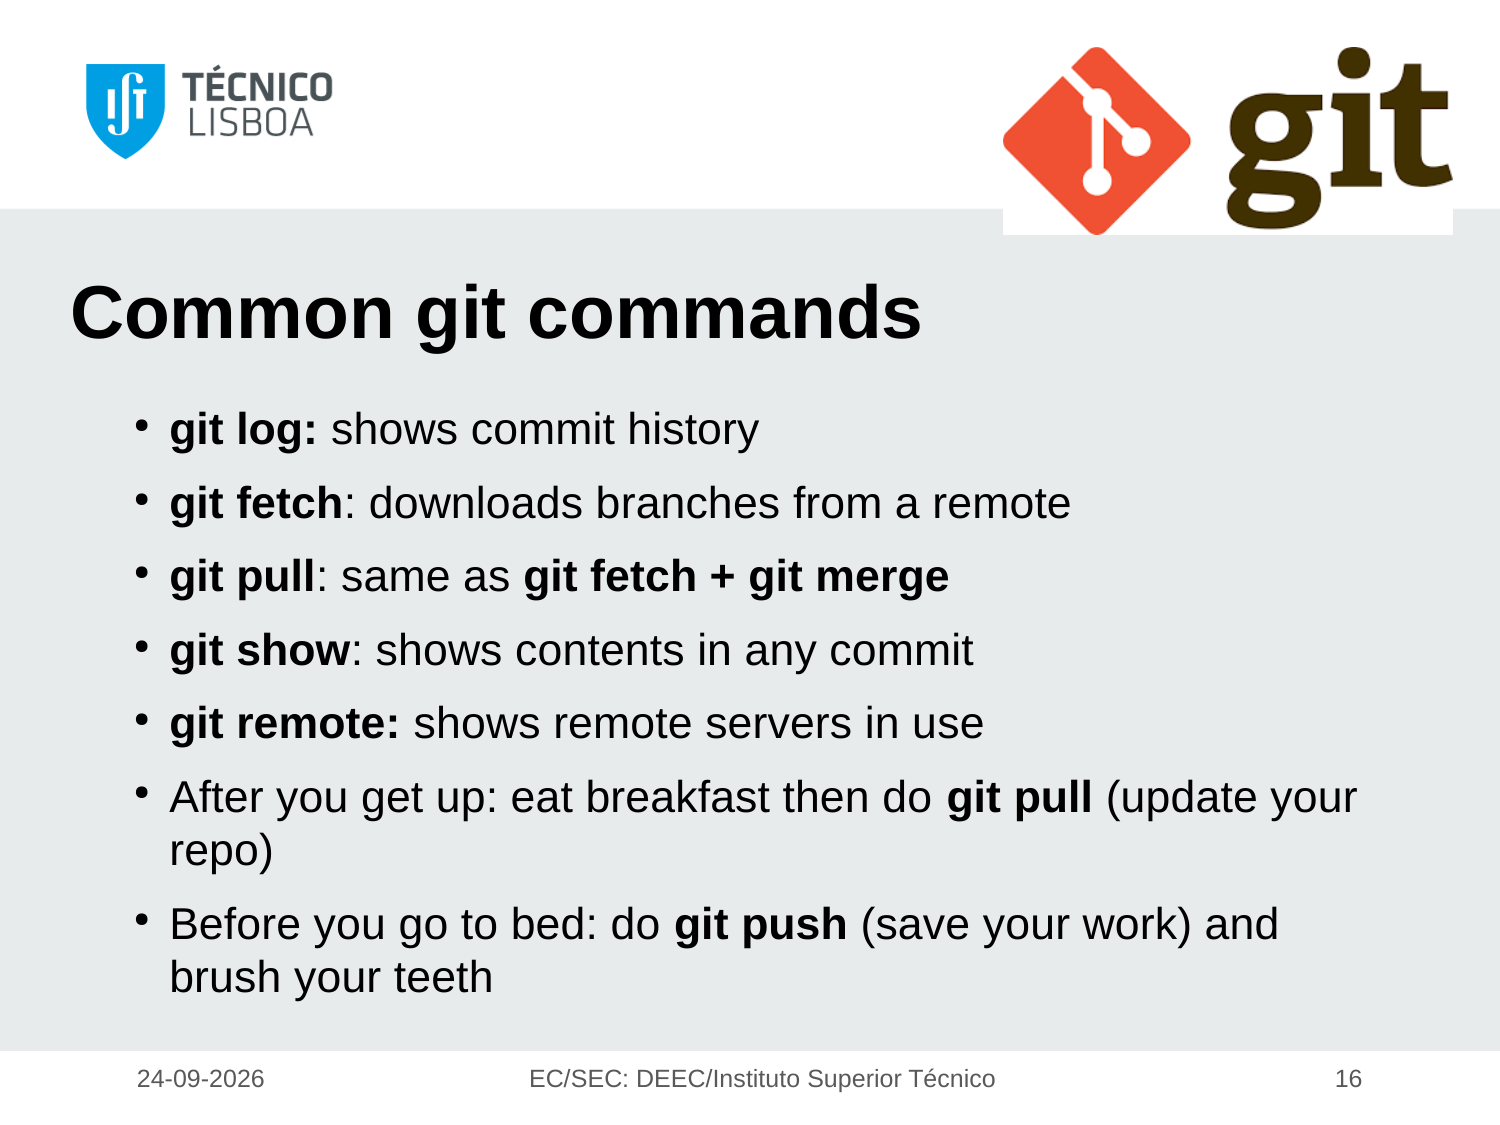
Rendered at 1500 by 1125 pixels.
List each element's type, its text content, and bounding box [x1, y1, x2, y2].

slide_number 24-09-2020 [121, 1052, 425, 1103]
title Common git commands [55, 237, 1312, 381]
slide_number <number> [1077, 1052, 1378, 1103]
picture [0, 0, 1500, 1125]
footer EC/SEC: DEEC/Instituto Superior Técnico [512, 1052, 1021, 1103]
list git log: shows commit history git fetch: downloads branches from a remote git pull: same as git fetch + git merge git show: shows contents in any commit git remote: shows remote servers in use After you get up: eat breakfast then do git pull (update your repo) Before you go to bed: do git push (save your work) and brush your teeth [121, 400, 1378, 1005]
